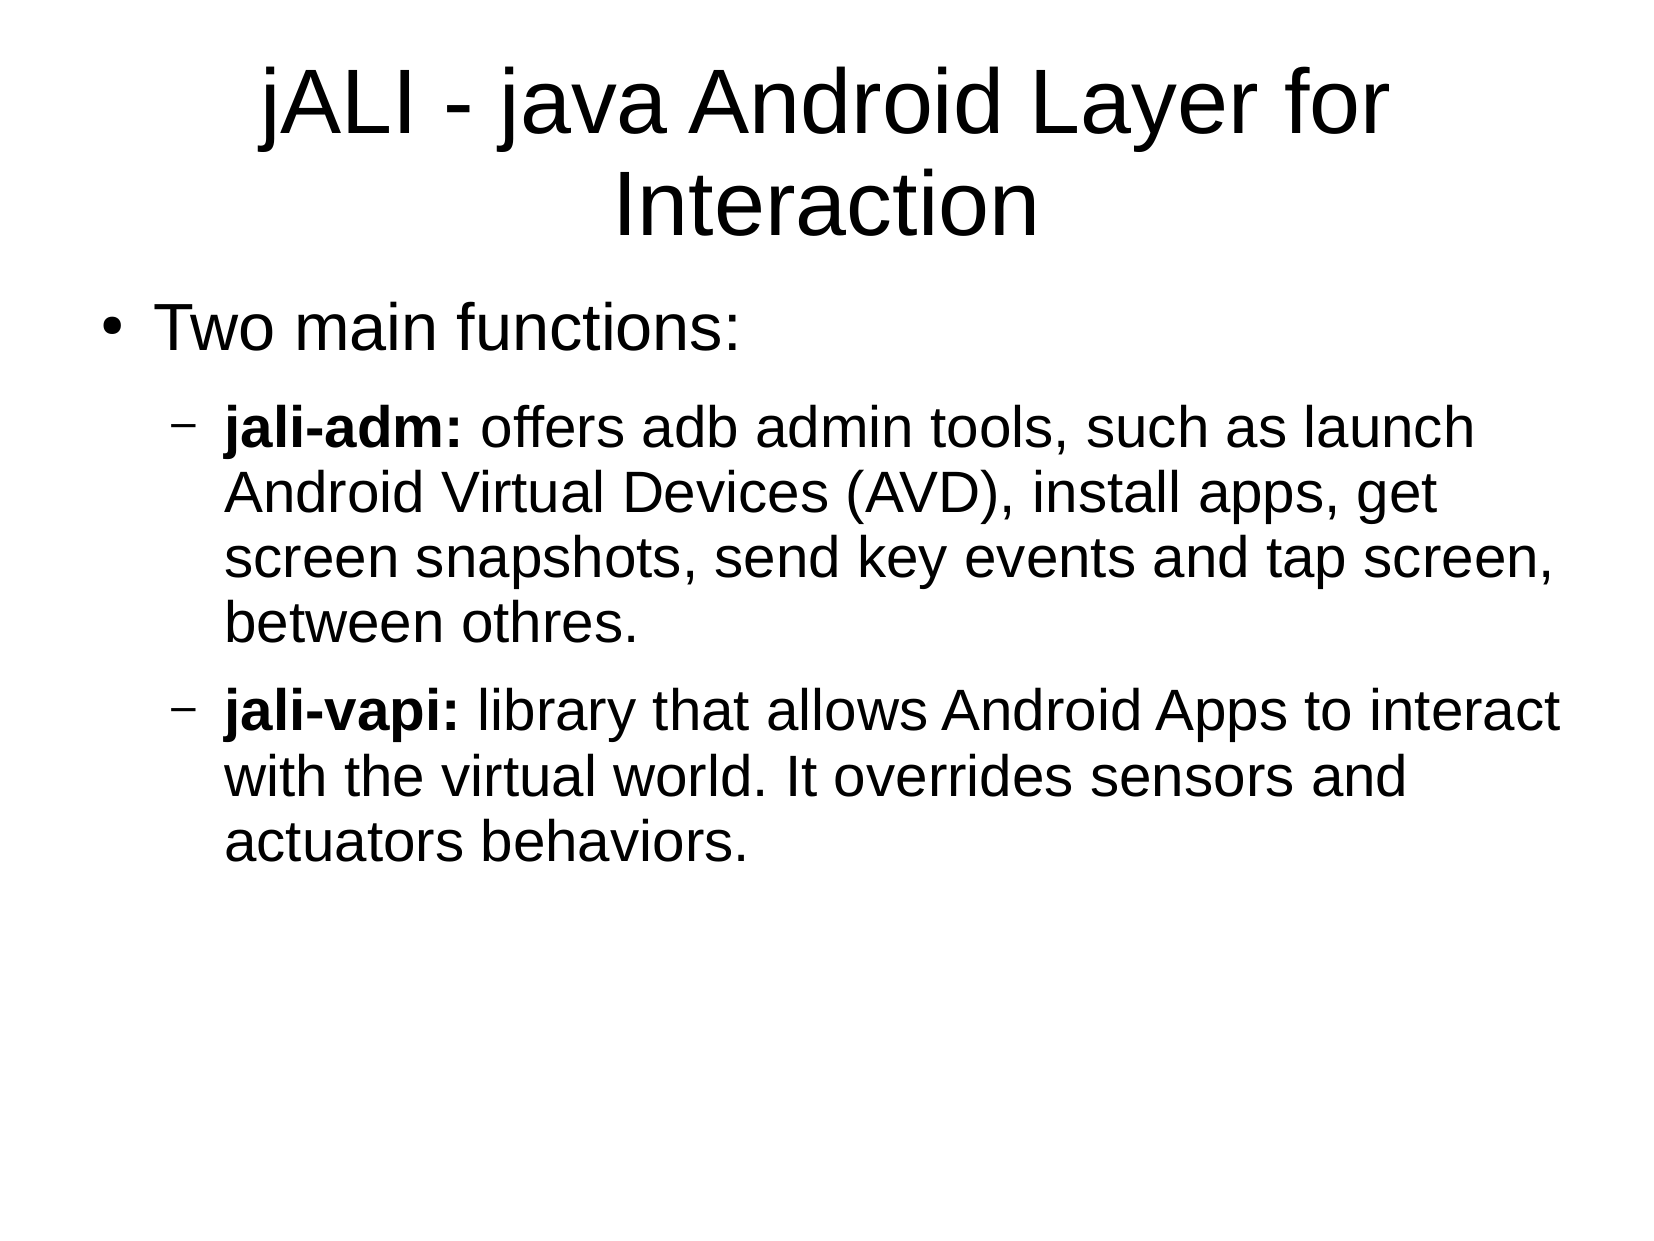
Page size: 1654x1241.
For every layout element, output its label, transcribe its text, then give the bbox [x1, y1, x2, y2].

list Two main functions: jali-adm: offers adb admin tools, such as launch Android Virtual Devices (AVD), install apps, get screen snapshots, send key events and tap screen, between othres. jali-vapi: library that allows Android Apps to interact with the virtual world. It overrides sensors and actuators behaviors. [82, 290, 1571, 1010]
title jALI - java Android Layer for Interaction [82, 49, 1571, 257]
